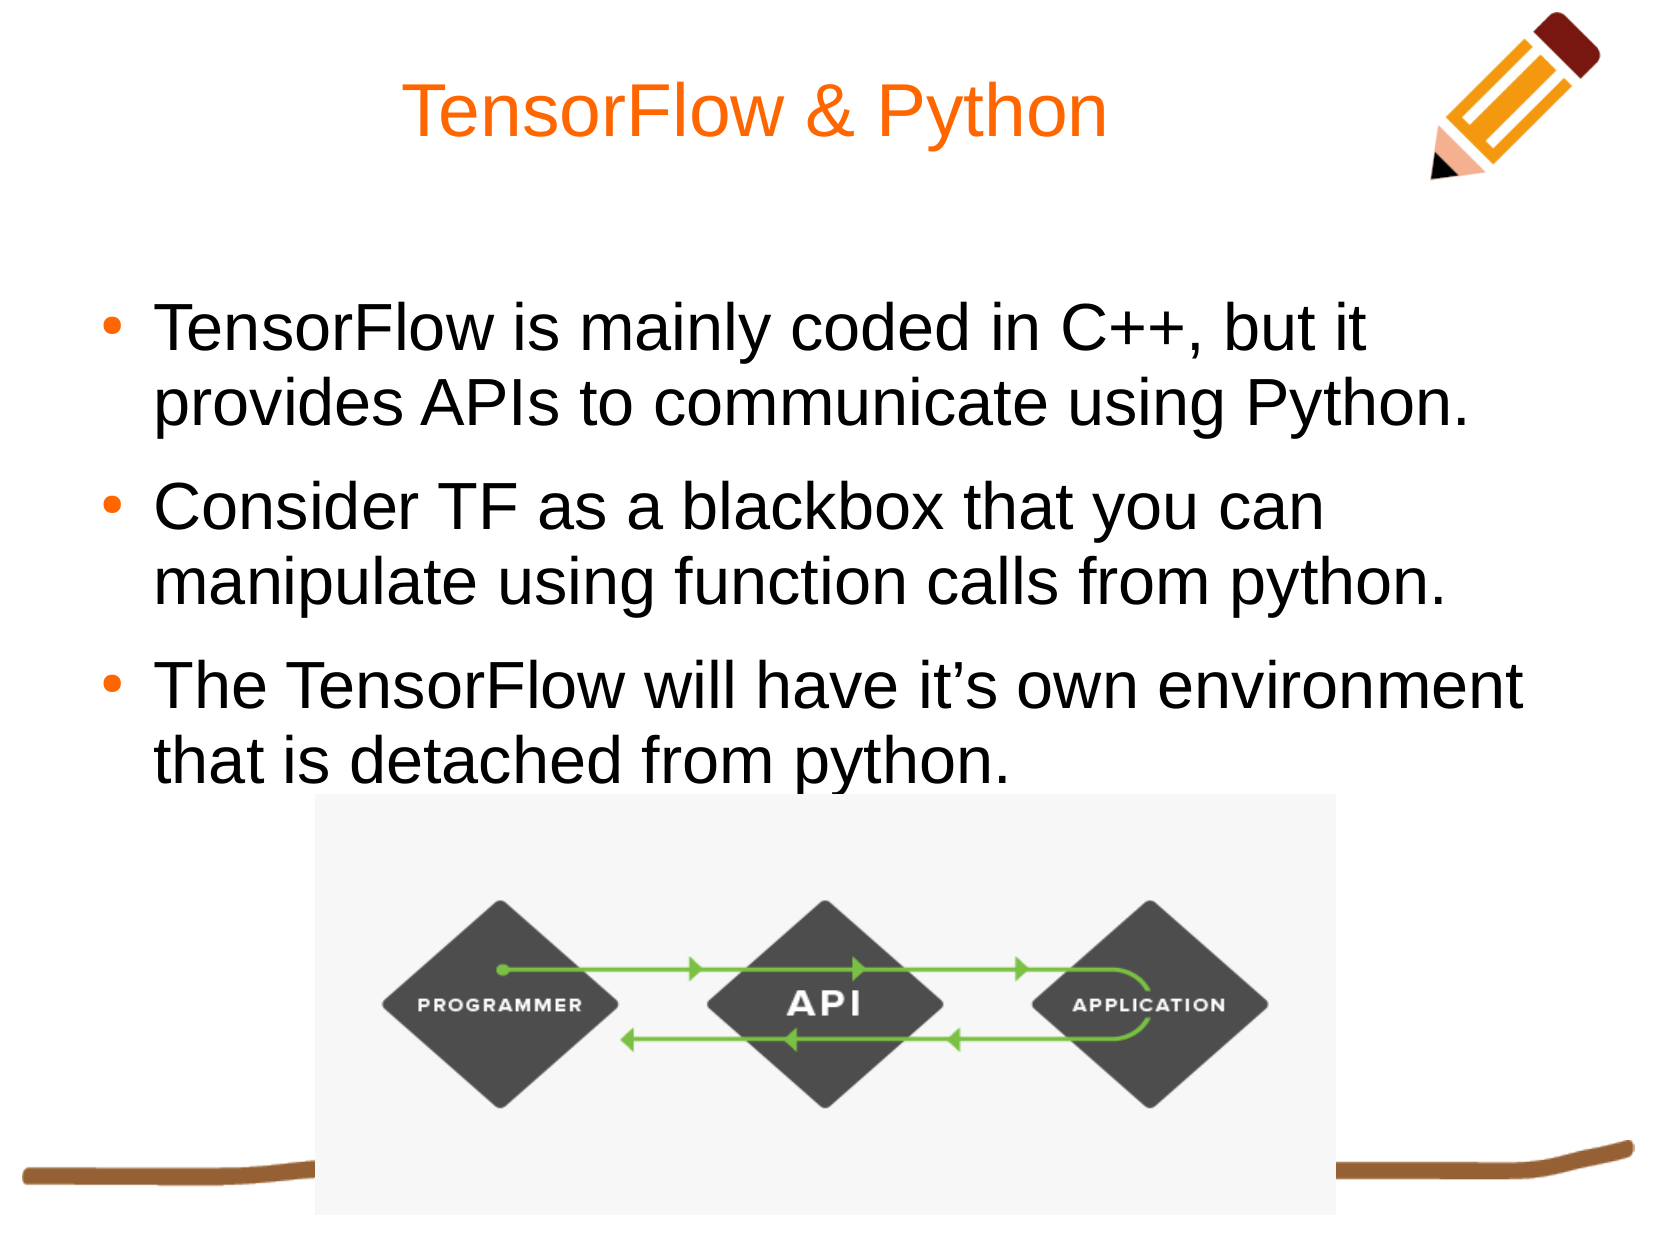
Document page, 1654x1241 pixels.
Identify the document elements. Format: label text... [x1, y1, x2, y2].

picture [22, 794, 1635, 1216]
list TensorFlow is mainly coded in C++, but it provides APIs to communicate using Python. Consider TF as a blackbox that you can manipulate using function calls from python. The TensorFlow will have it’s own environment that is detached from python. [82, 290, 1571, 1122]
title TensorFlow & Python [82, 49, 1430, 172]
picture [1430, 12, 1601, 181]
